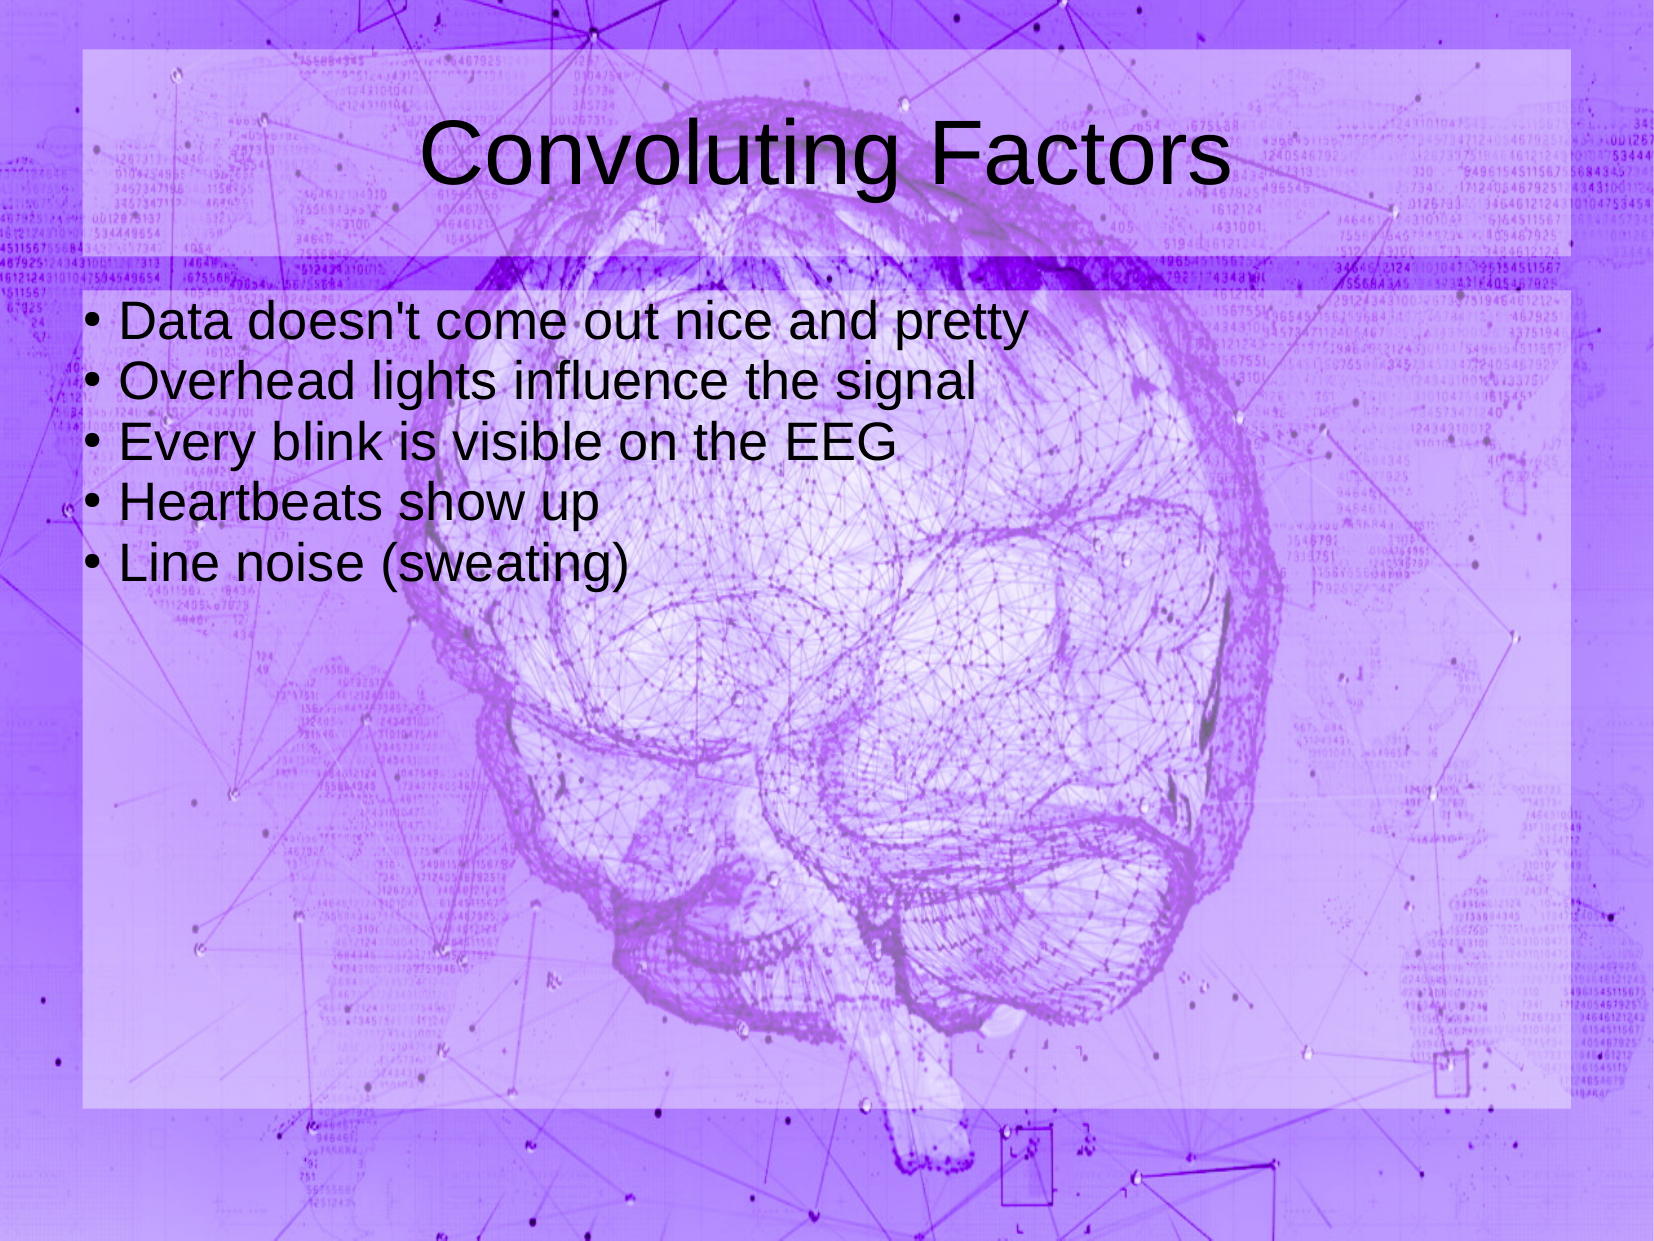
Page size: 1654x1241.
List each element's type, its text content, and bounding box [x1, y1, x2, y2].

title Convoluting Factors [82, 49, 1571, 257]
picture [0, 0, 1654, 1241]
text_box Data doesn't come out nice and pretty Overhead lights influence the signal Every blink is visible on the EEG Heartbeats show up Line noise (sweating) [82, 290, 1571, 1109]
